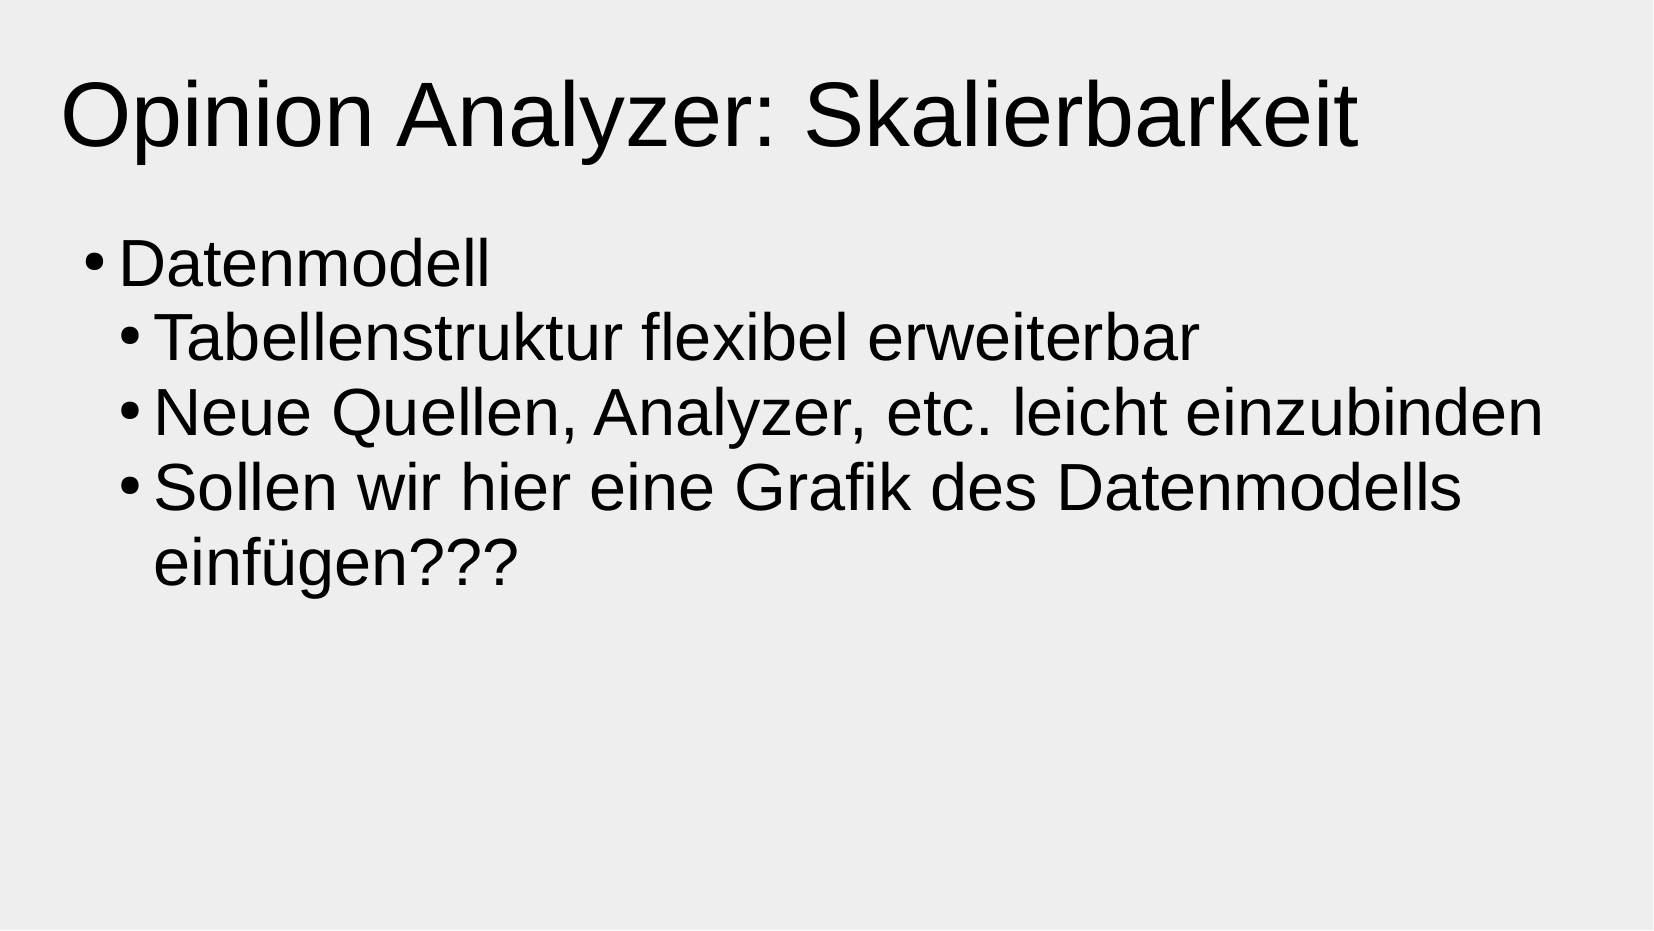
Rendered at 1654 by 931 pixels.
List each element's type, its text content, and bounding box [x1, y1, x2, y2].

title Opinion Analyzer: Skalierbarkeit [60, 12, 1591, 218]
subtitle Datenmodell Tabellenstruktur flexibel erweiterbar Neue Quellen, Analyzer, etc. leicht einzubinden Sollen wir hier eine Grafik des Datenmodells einfügen??? [82, 217, 1571, 758]
